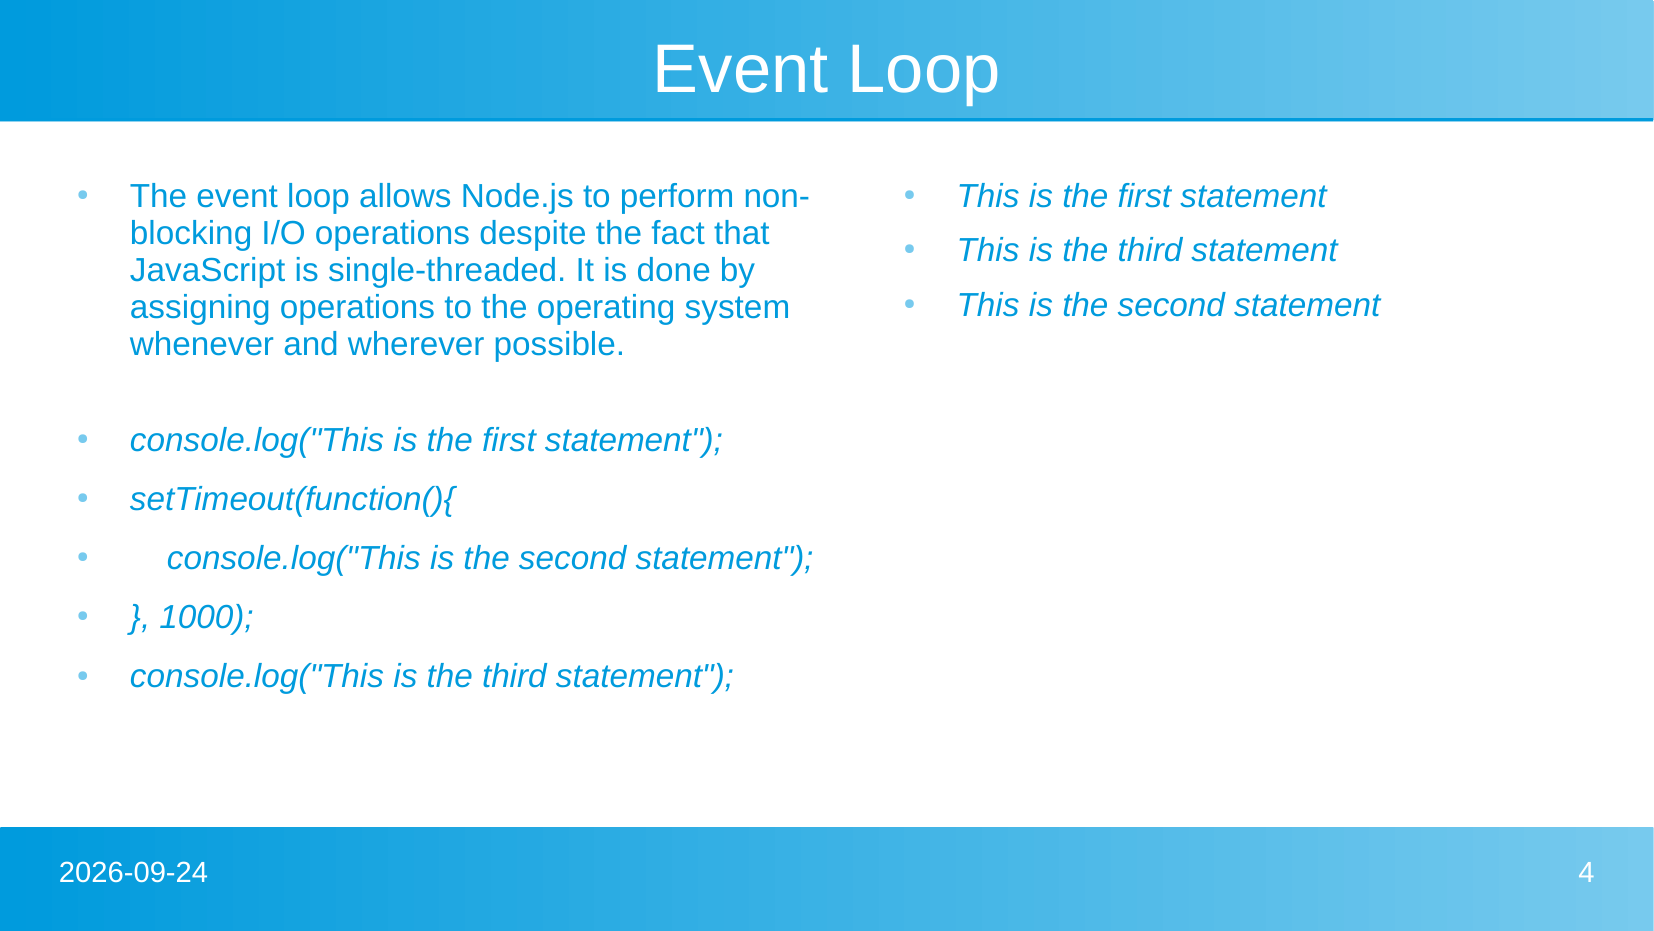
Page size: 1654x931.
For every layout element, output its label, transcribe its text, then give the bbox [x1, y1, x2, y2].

list This is the first statement This is the third statement This is the second statement [885, 177, 1595, 768]
title Event Loop [59, 29, 1595, 108]
list The event loop allows Node.js to perform non-blocking I/O operations despite the fact that JavaScript is single-threaded. It is done by assigning operations to the operating system whenever and wherever possible. console.log("This is the first statement"); setTimeout(function(){ console.log("This is the second statement"); }, 1000); console.log("This is the third statement"); [59, 177, 827, 768]
